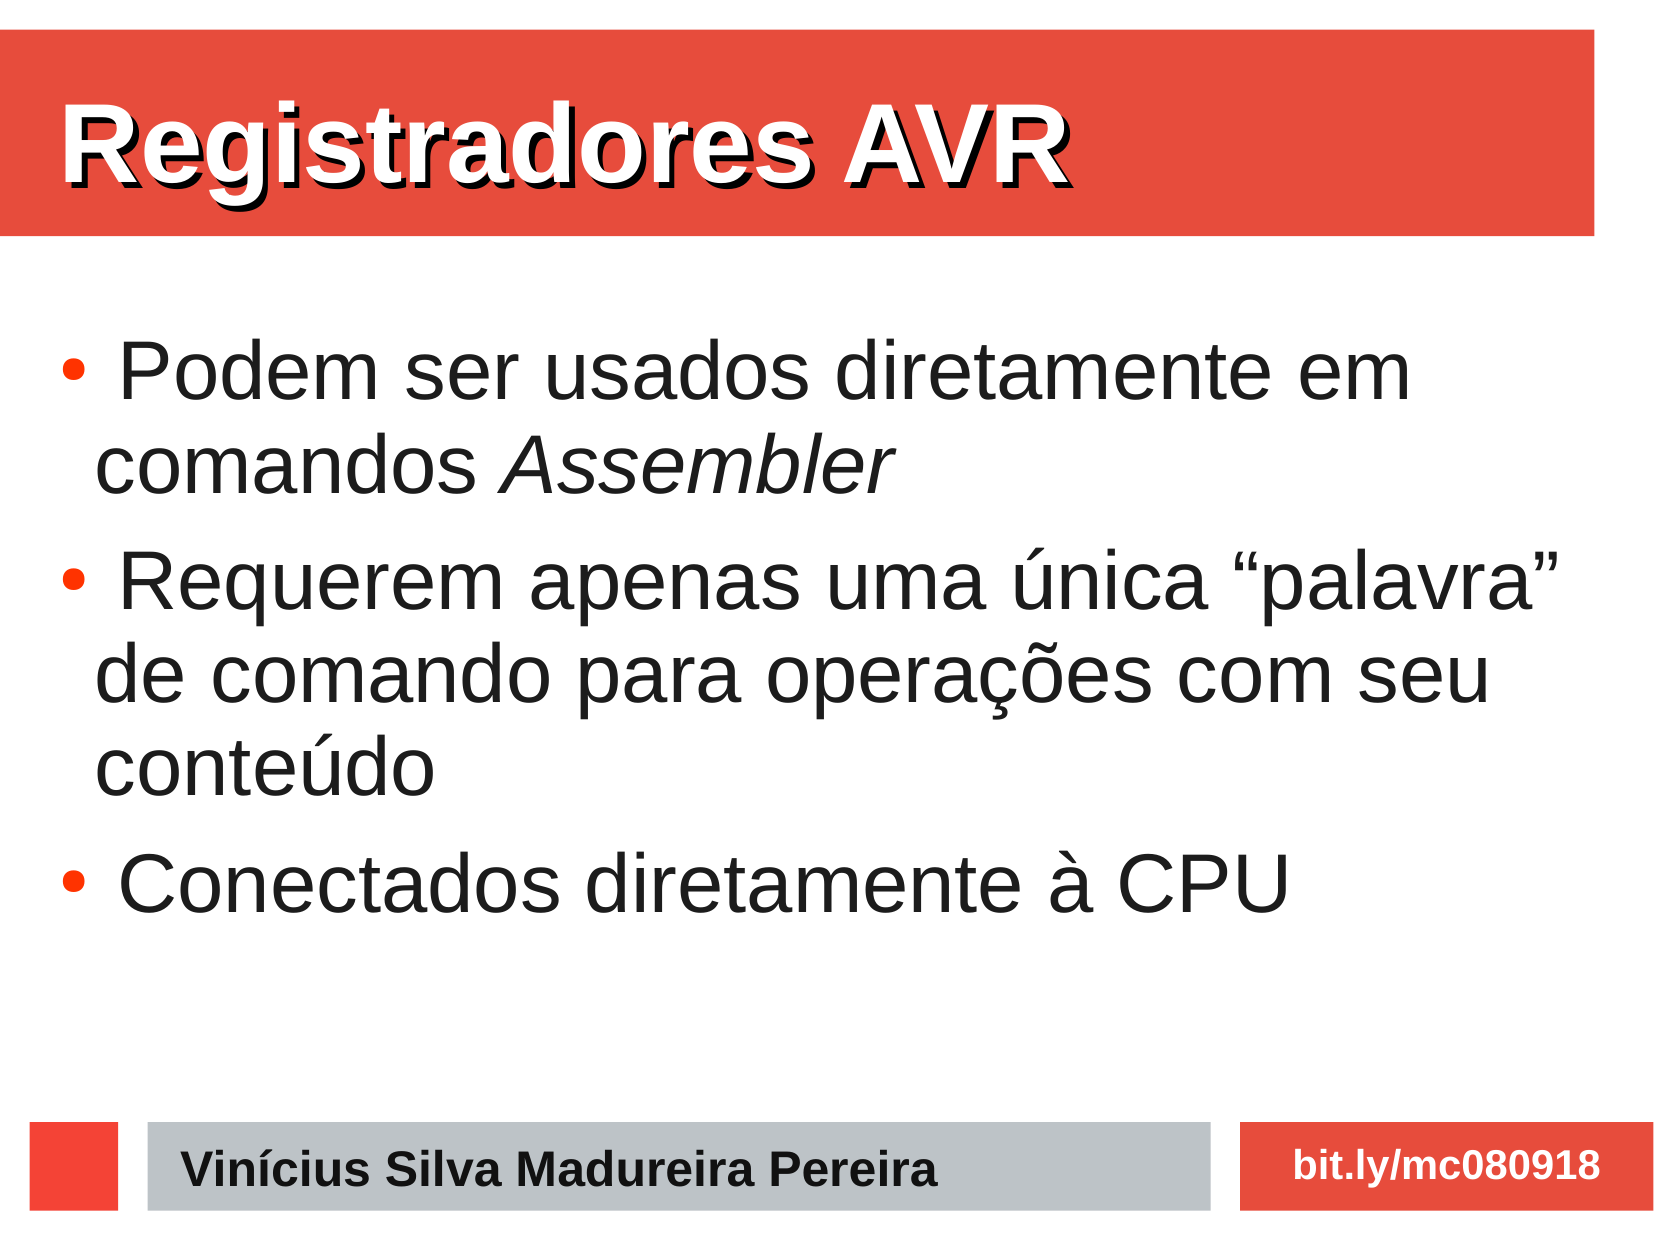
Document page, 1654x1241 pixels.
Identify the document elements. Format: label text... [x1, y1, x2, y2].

list Podem ser usados diretamente em comandos Assembler Requerem apenas uma única “palavra” de comando para operações com seu conteúdo Conectados diretamente à CPU [59, 324, 1565, 1093]
text_box Vinícius Silva Madureira Pereira [165, 1133, 1170, 1205]
text_box bit.ly/mc080918 [1228, 1133, 1654, 1205]
title Registradores AVR [59, 59, 1595, 207]
